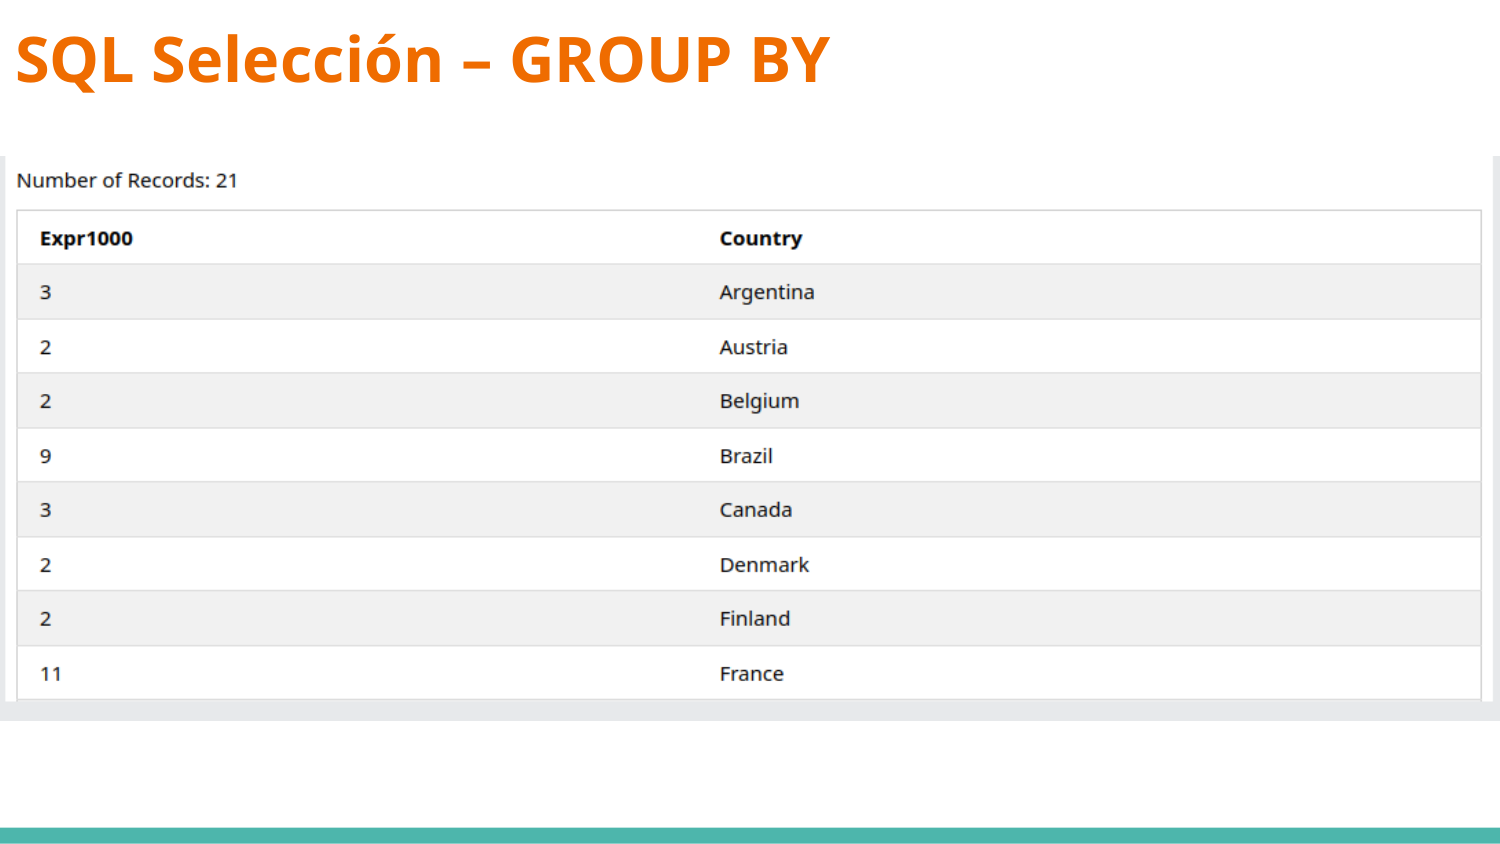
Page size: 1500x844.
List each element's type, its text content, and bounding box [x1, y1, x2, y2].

picture [0, 156, 1500, 721]
title SQL Selección – GROUP BY [0, 0, 1398, 116]
